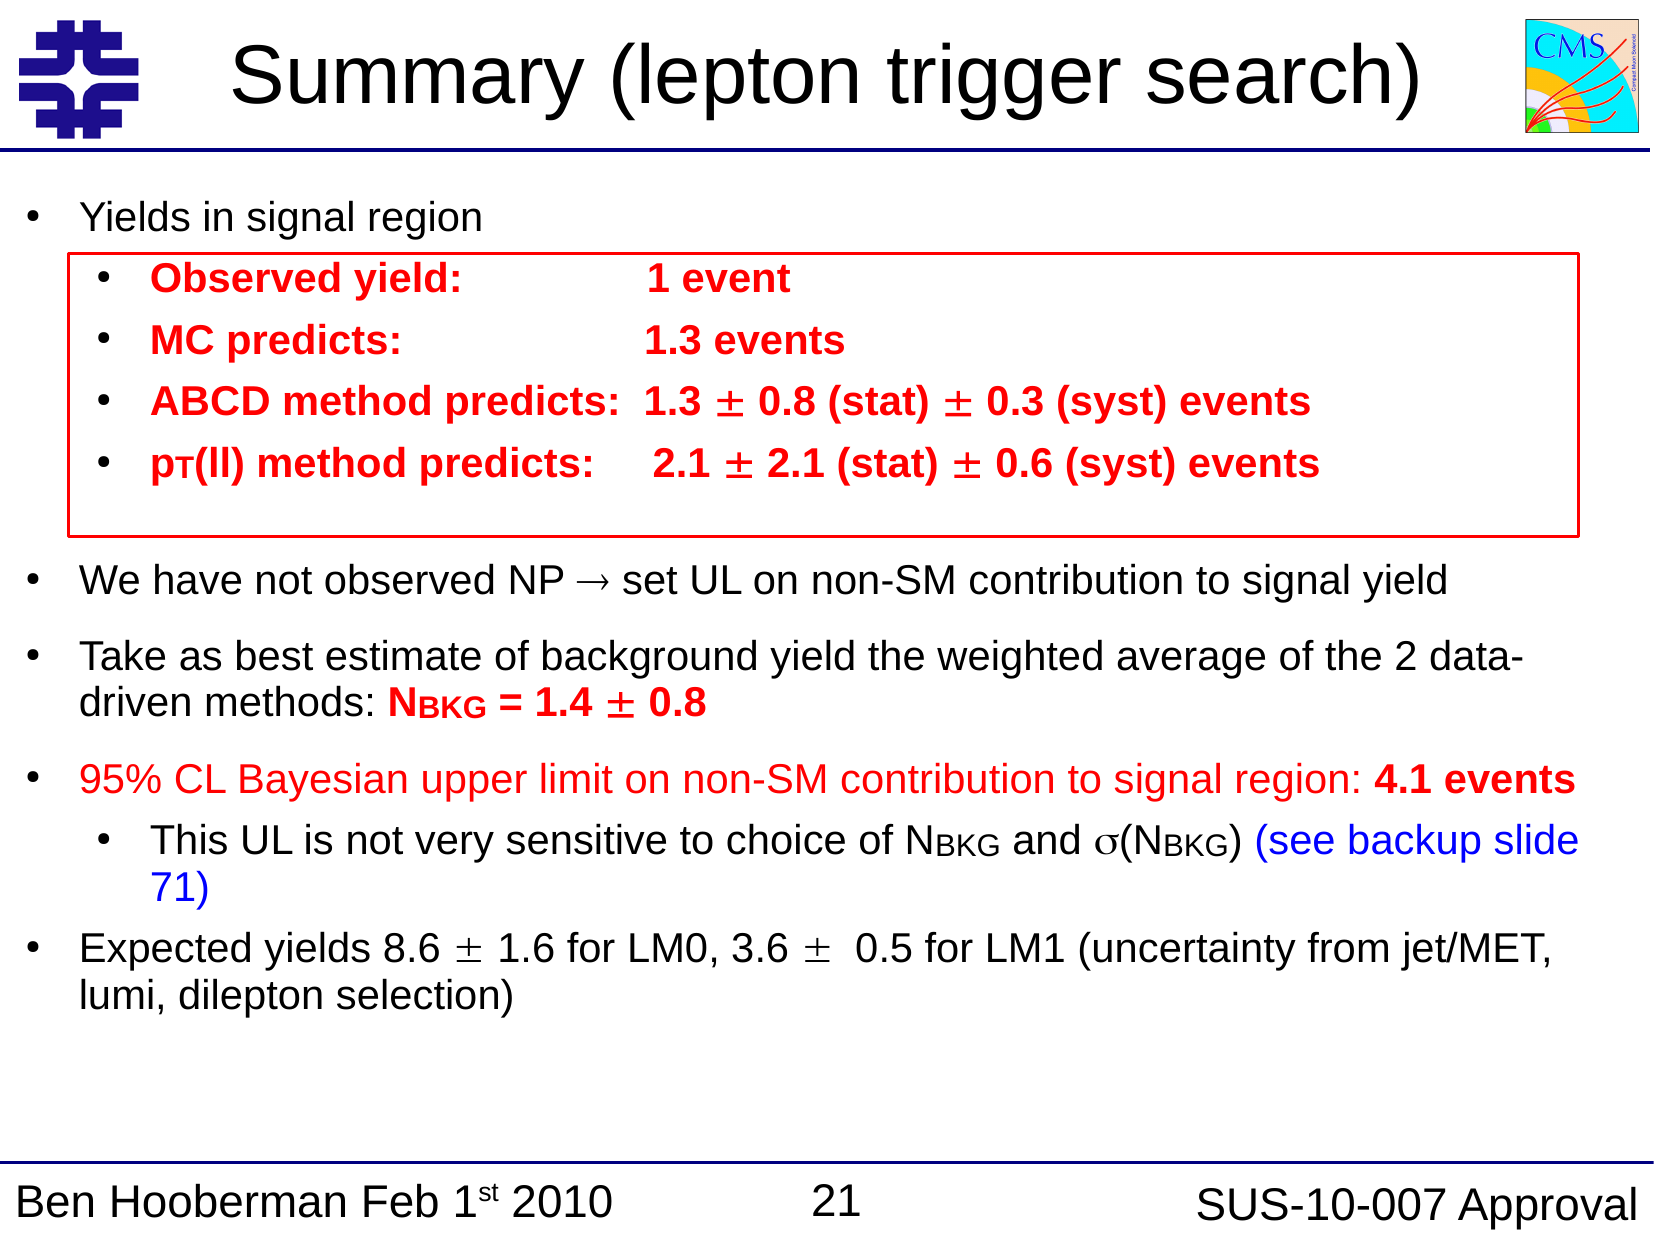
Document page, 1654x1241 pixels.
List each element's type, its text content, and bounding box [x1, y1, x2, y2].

title Summary (lepton trigger search) [0, 0, 1654, 151]
list Yields in signal region Observed yield: 1 event MC predicts: 1.3 events ABCD method predicts: 1.3  0.8 (stat)  0.3 (syst) events pT(ll) method predicts: 2.1  2.1 (stat)  0.6 (syst) events We have not observed NP  set UL on non-SM contribution to signal yield Take as best estimate of background yield the weighted average of the 2 data-driven methods: NBKG = 1.4  0.8 95% CL Bayesian upper limit on non-SM contribution to signal region: 4.1 events This UL is not very sensitive to choice of NBKG and s(NBKG) (see backup slide 71) Expected yields 8.6  1.6 for LM0, 3.6  0.5 for LM1 (uncertainty from jet/MET, lumi, dilepton selection) [7, 193, 1639, 1241]
